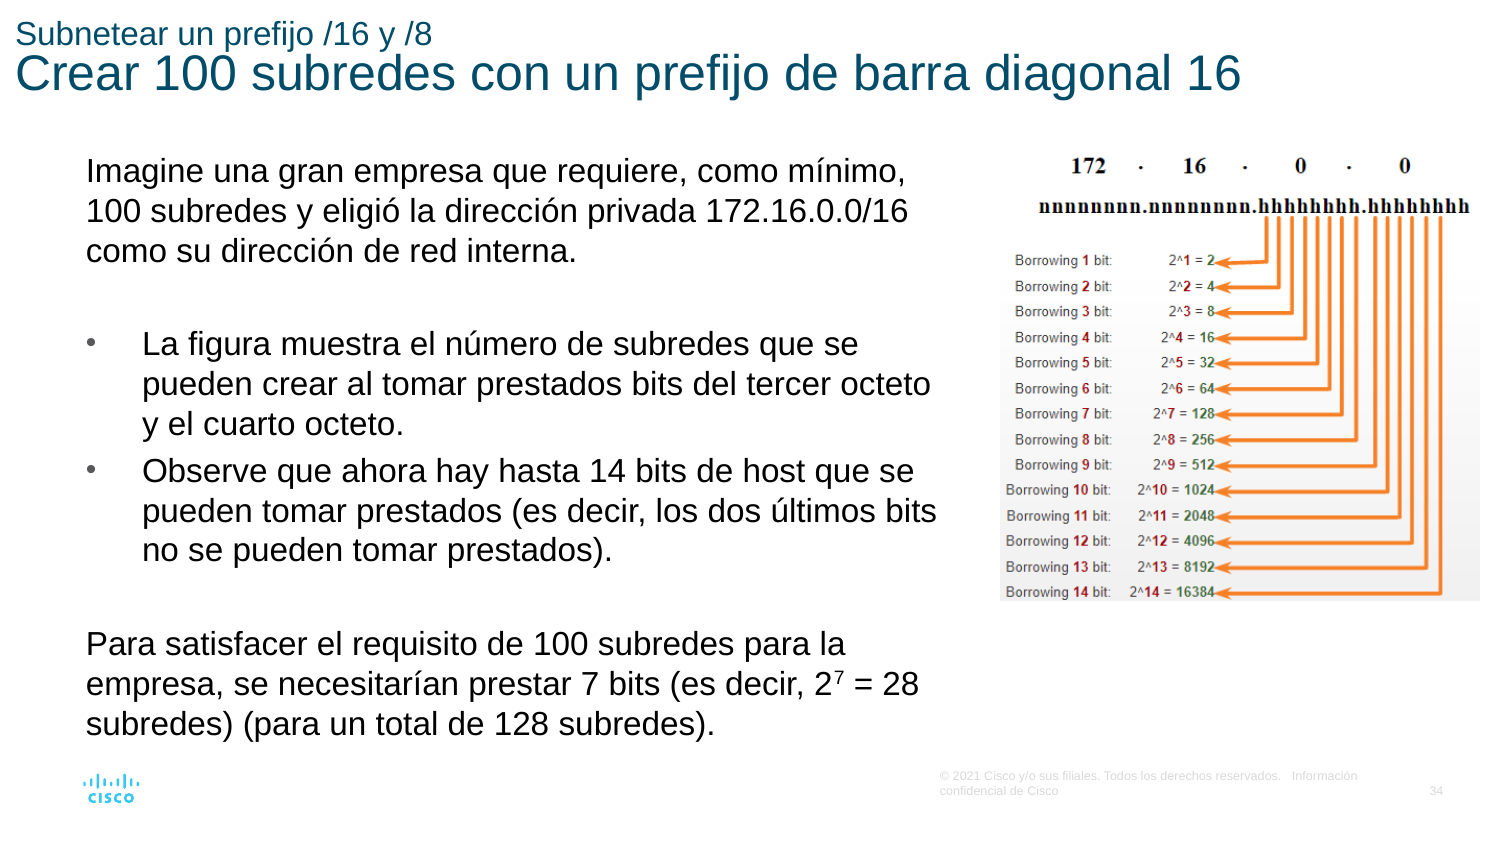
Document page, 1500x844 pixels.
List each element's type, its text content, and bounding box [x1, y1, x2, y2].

list Imagine una gran empresa que requiere, como mínimo, 100 subredes y eligió la dirección privada 172.16.0.0/16 como su dirección de red interna. La figura muestra el número de subredes que se pueden crear al tomar prestados bits del tercer octeto y el cuarto octeto. Observe que ahora hay hasta 14 bits de host que se pueden tomar prestados (es decir, los dos últimos bits no se pueden tomar prestados). Para satisfacer el requisito de 100 subredes para la empresa, se necesitarían prestar 7 bits (es decir, 27 = 28 subredes) (para un total de 128 subredes). [70, 141, 958, 744]
title Subnetear un prefijo /16 y /8 Crear 100 subredes con un prefijo de barra diagonal 16 [0, 0, 1369, 121]
picture [1000, 140, 1480, 601]
